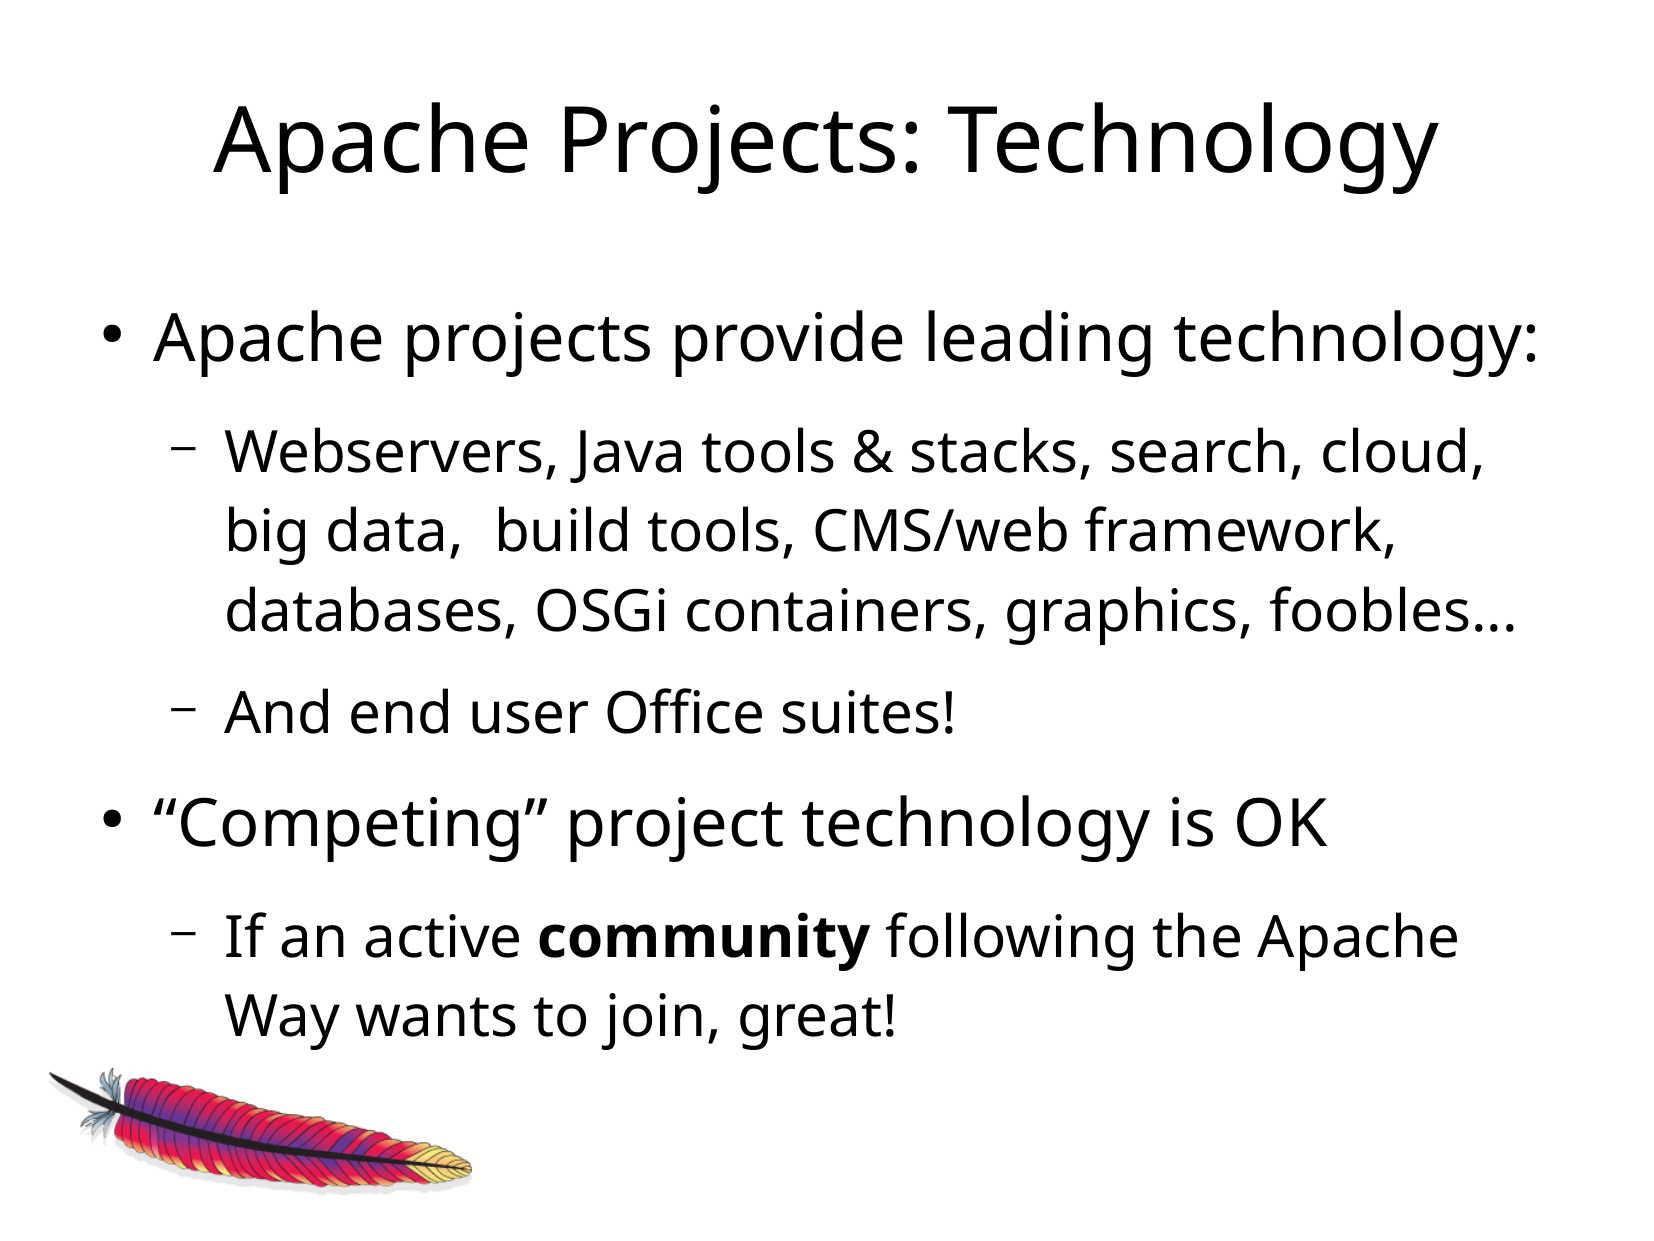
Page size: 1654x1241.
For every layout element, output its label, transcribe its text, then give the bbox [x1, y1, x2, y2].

title Apache Projects: Technology [82, 49, 1571, 226]
list Apache projects provide leading technology: Webservers, Java tools & stacks, search, cloud, big data, build tools, CMS/web framework, databases, OSGi containers, graphics, foobles... And end user Office suites! “Competing” project technology is OK If an active community following the Apache Way wants to join, great! [82, 290, 1571, 1109]
picture [45, 1064, 477, 1200]
